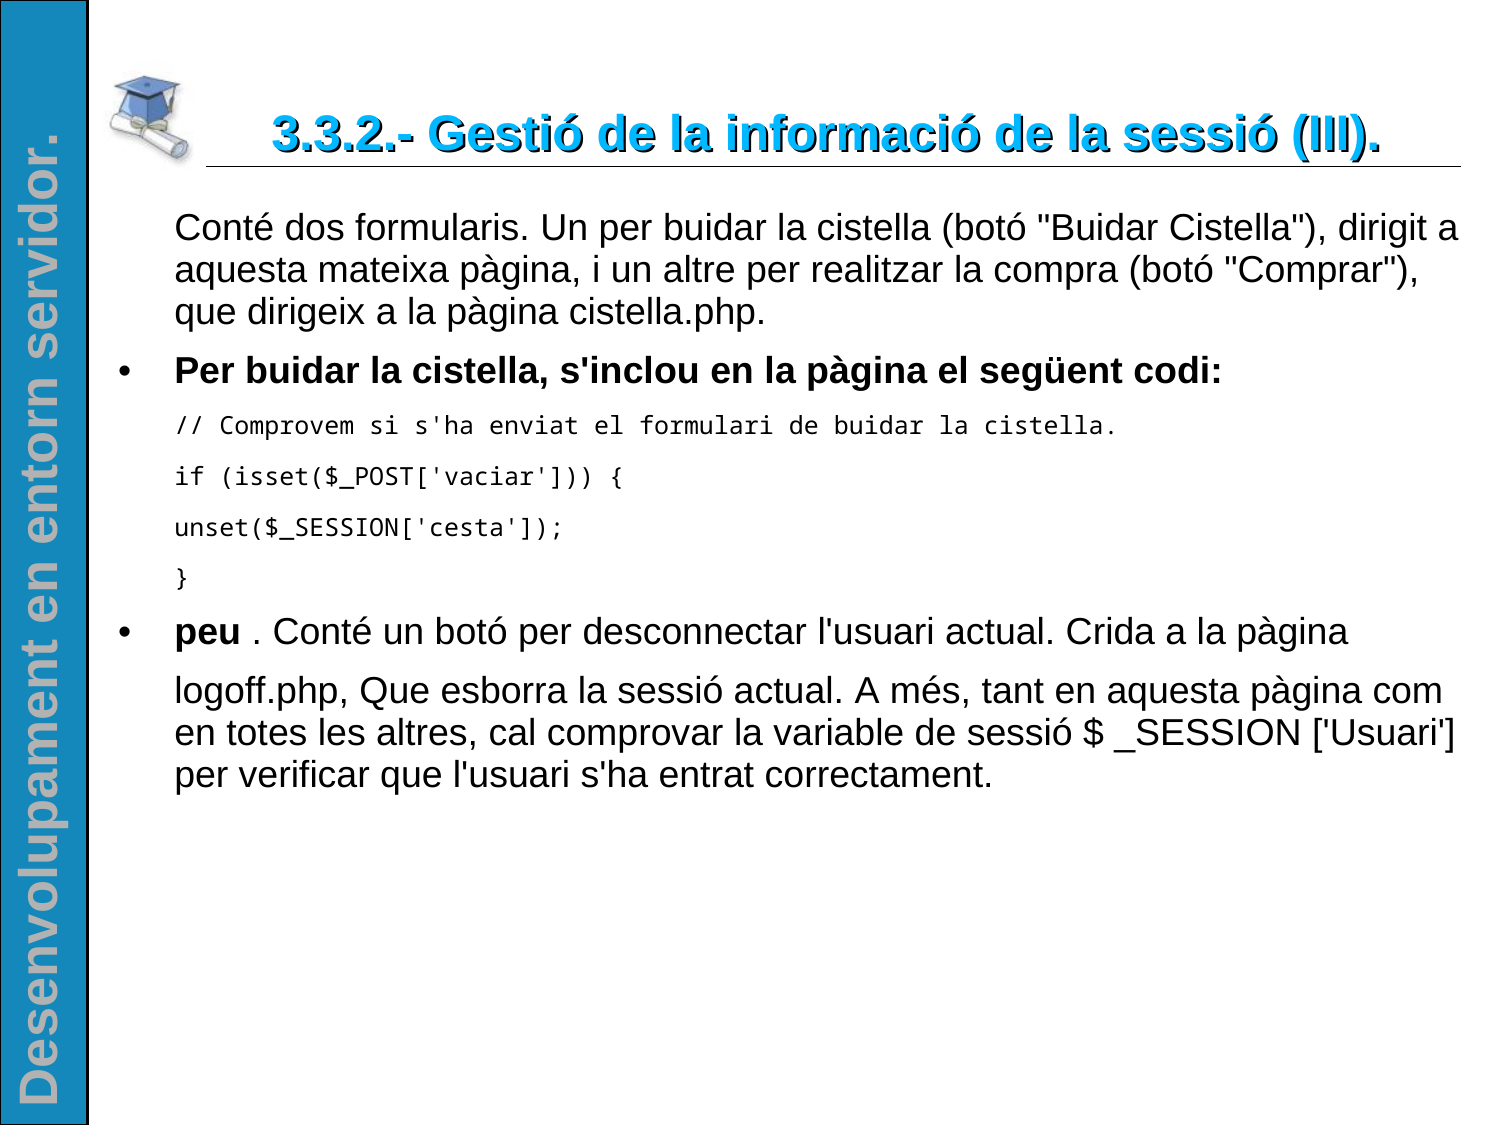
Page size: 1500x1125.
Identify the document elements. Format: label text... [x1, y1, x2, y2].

picture [93, 61, 206, 174]
title 3.3.2.- Gestió de la informació de la sessió (III). [206, 88, 1447, 178]
list Conté dos formularis. Un per buidar la cistella (botó "Buidar Cistella"), dirigit a aquesta mateixa pàgina, i un altre per realitzar la compra (botó "Comprar"), que dirigeix a la pàgina cistella.php. Per buidar la cistella, s'inclou en la pàgina el següent codi: // Comprovem si s'ha enviat el formulari de buidar la cistella. if (isset($_POST['vaciar'])) { unset($_SESSION['cesta']); } peu . Conté un botó per desconnectar l'usuari actual. Crida a la pàgina logoff.php, Que esborra la sessió actual. A més, tant en aquesta pàgina com en totes les altres, cal comprovar la variable de sessió $ _SESSION ['Usuari'] per verificar que l'usuari s'ha entrat correctament. [118, 206, 1477, 1063]
